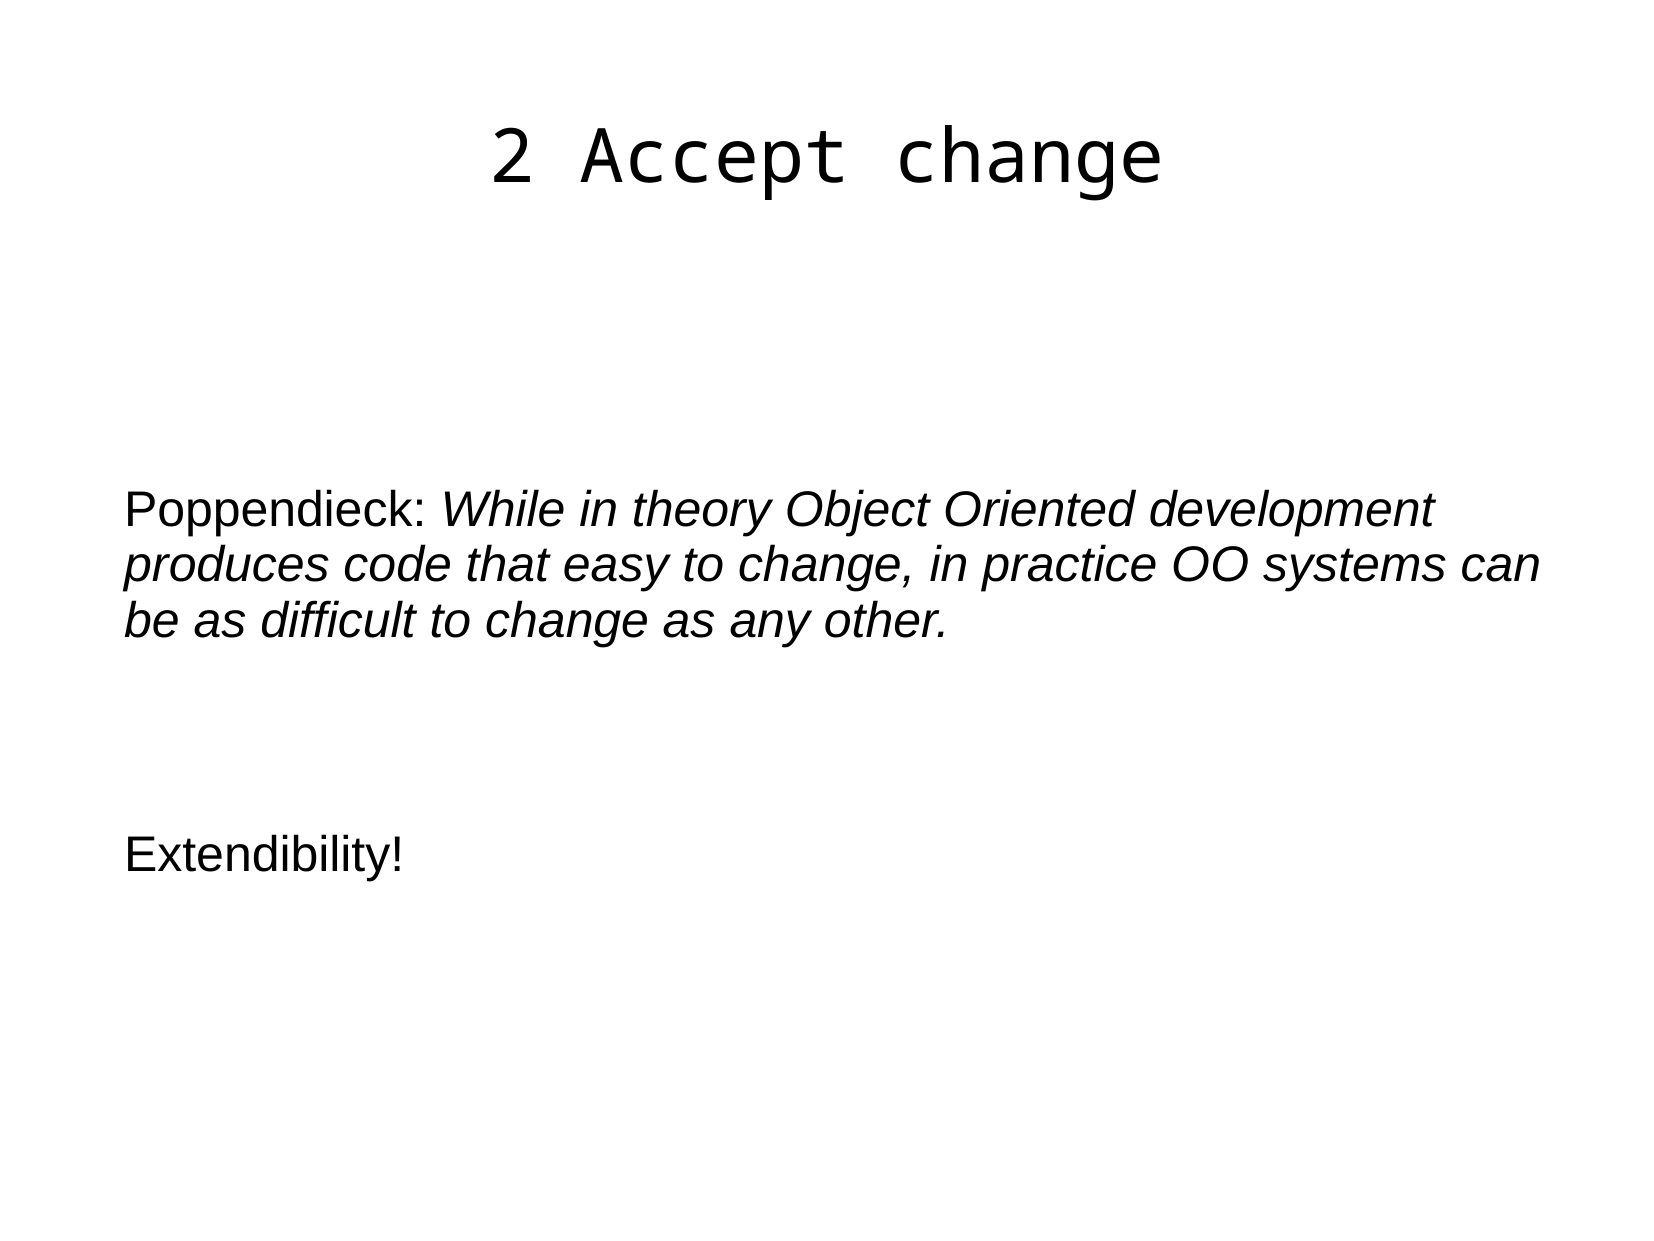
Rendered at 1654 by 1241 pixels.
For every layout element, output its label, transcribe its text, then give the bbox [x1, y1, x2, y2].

list Poppendieck: While in theory Object Oriented development produces code that easy to change, in practice OO systems can be as difficult to change as any other. Extendibility! [70, 480, 1560, 886]
title 2 Accept change [82, 49, 1571, 257]
